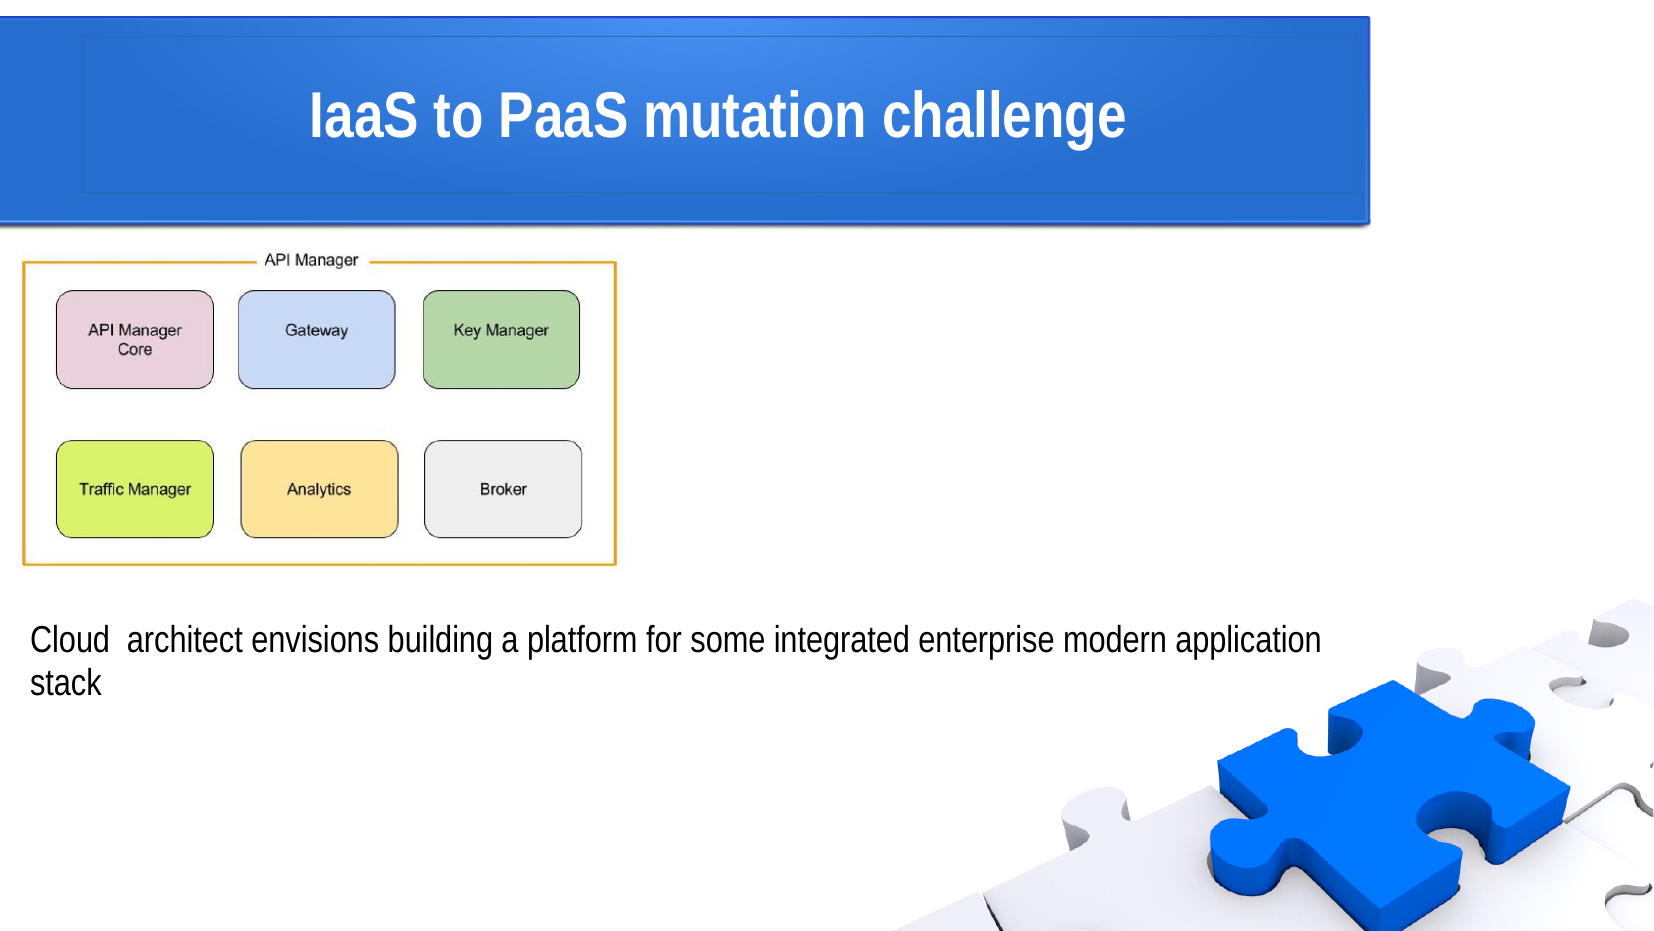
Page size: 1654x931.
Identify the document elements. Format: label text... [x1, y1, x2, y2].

picture [5, 239, 631, 587]
title IaaS to PaaS mutation challenge [82, 36, 1356, 193]
picture [0, 16, 1375, 231]
list Cloud architect envisions building a platform for some integrated enterprise modern application stack [30, 600, 1343, 721]
picture [872, 491, 1654, 931]
